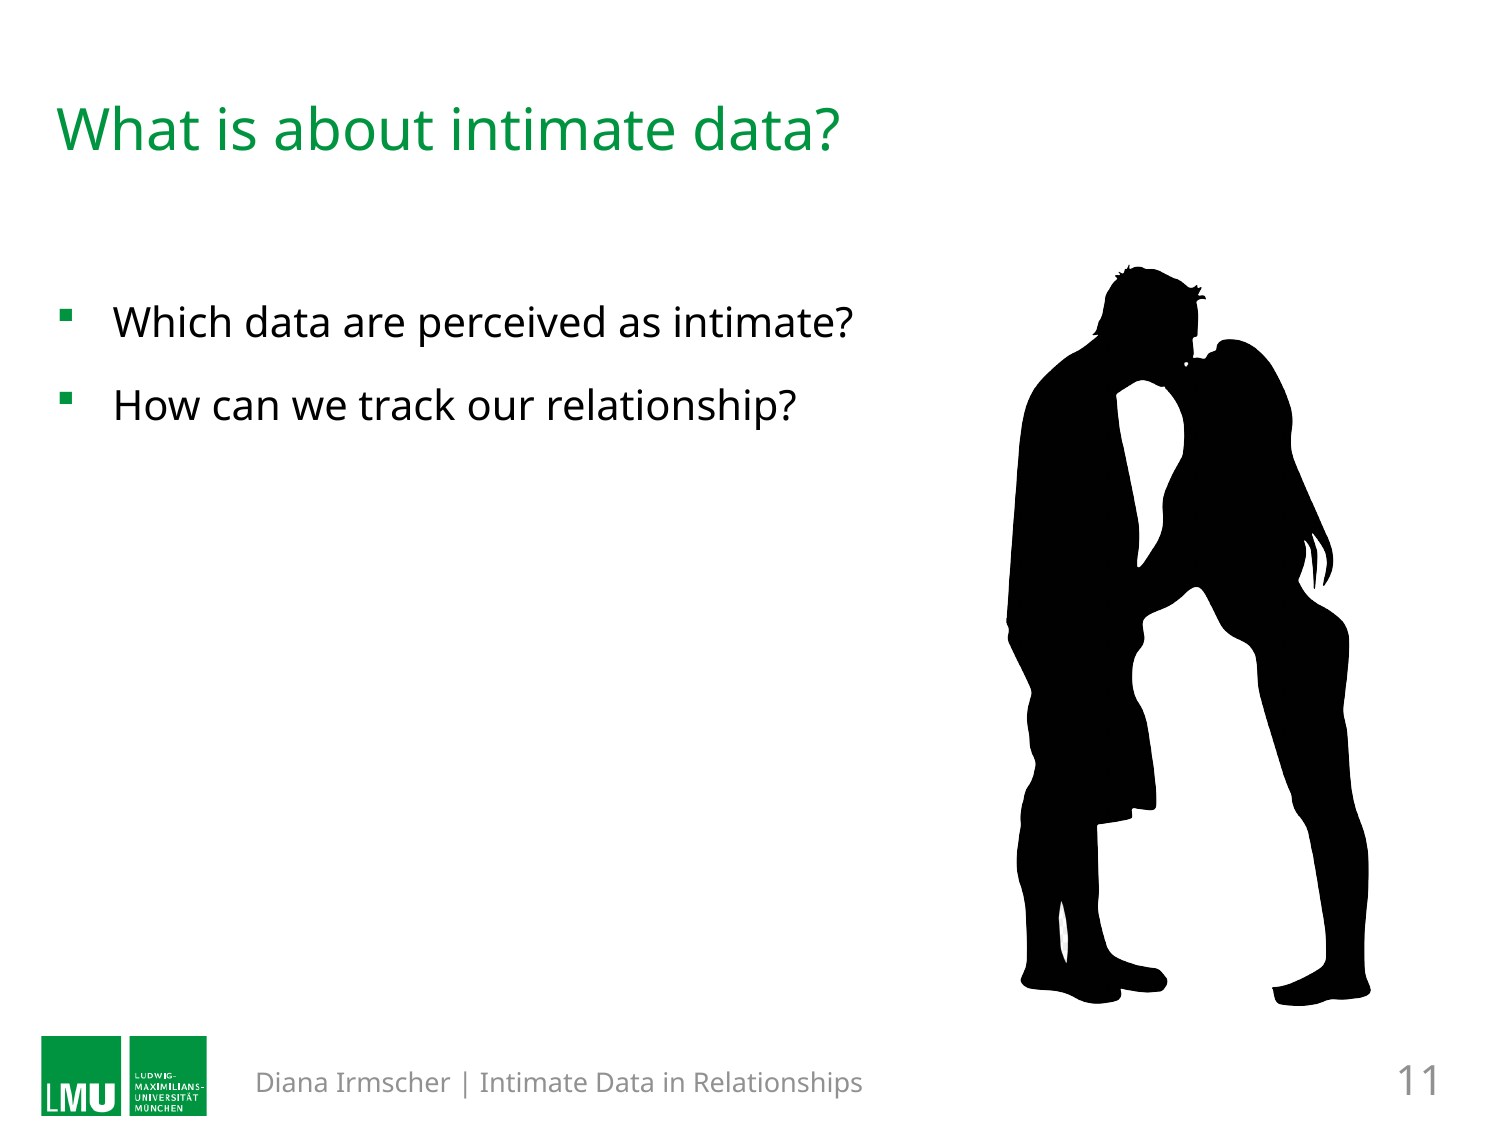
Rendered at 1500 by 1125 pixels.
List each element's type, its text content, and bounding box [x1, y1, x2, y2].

slide_number <number> [1014, 1046, 1459, 1117]
title What is about intimate data? [41, 37, 1459, 217]
list Which data are perceived as intimate? How can we track our relationship? [41, 263, 981, 1008]
footer Diana Irmscher | Intimate Data in Relationships [240, 1046, 963, 1117]
picture [1006, 264, 1371, 1007]
